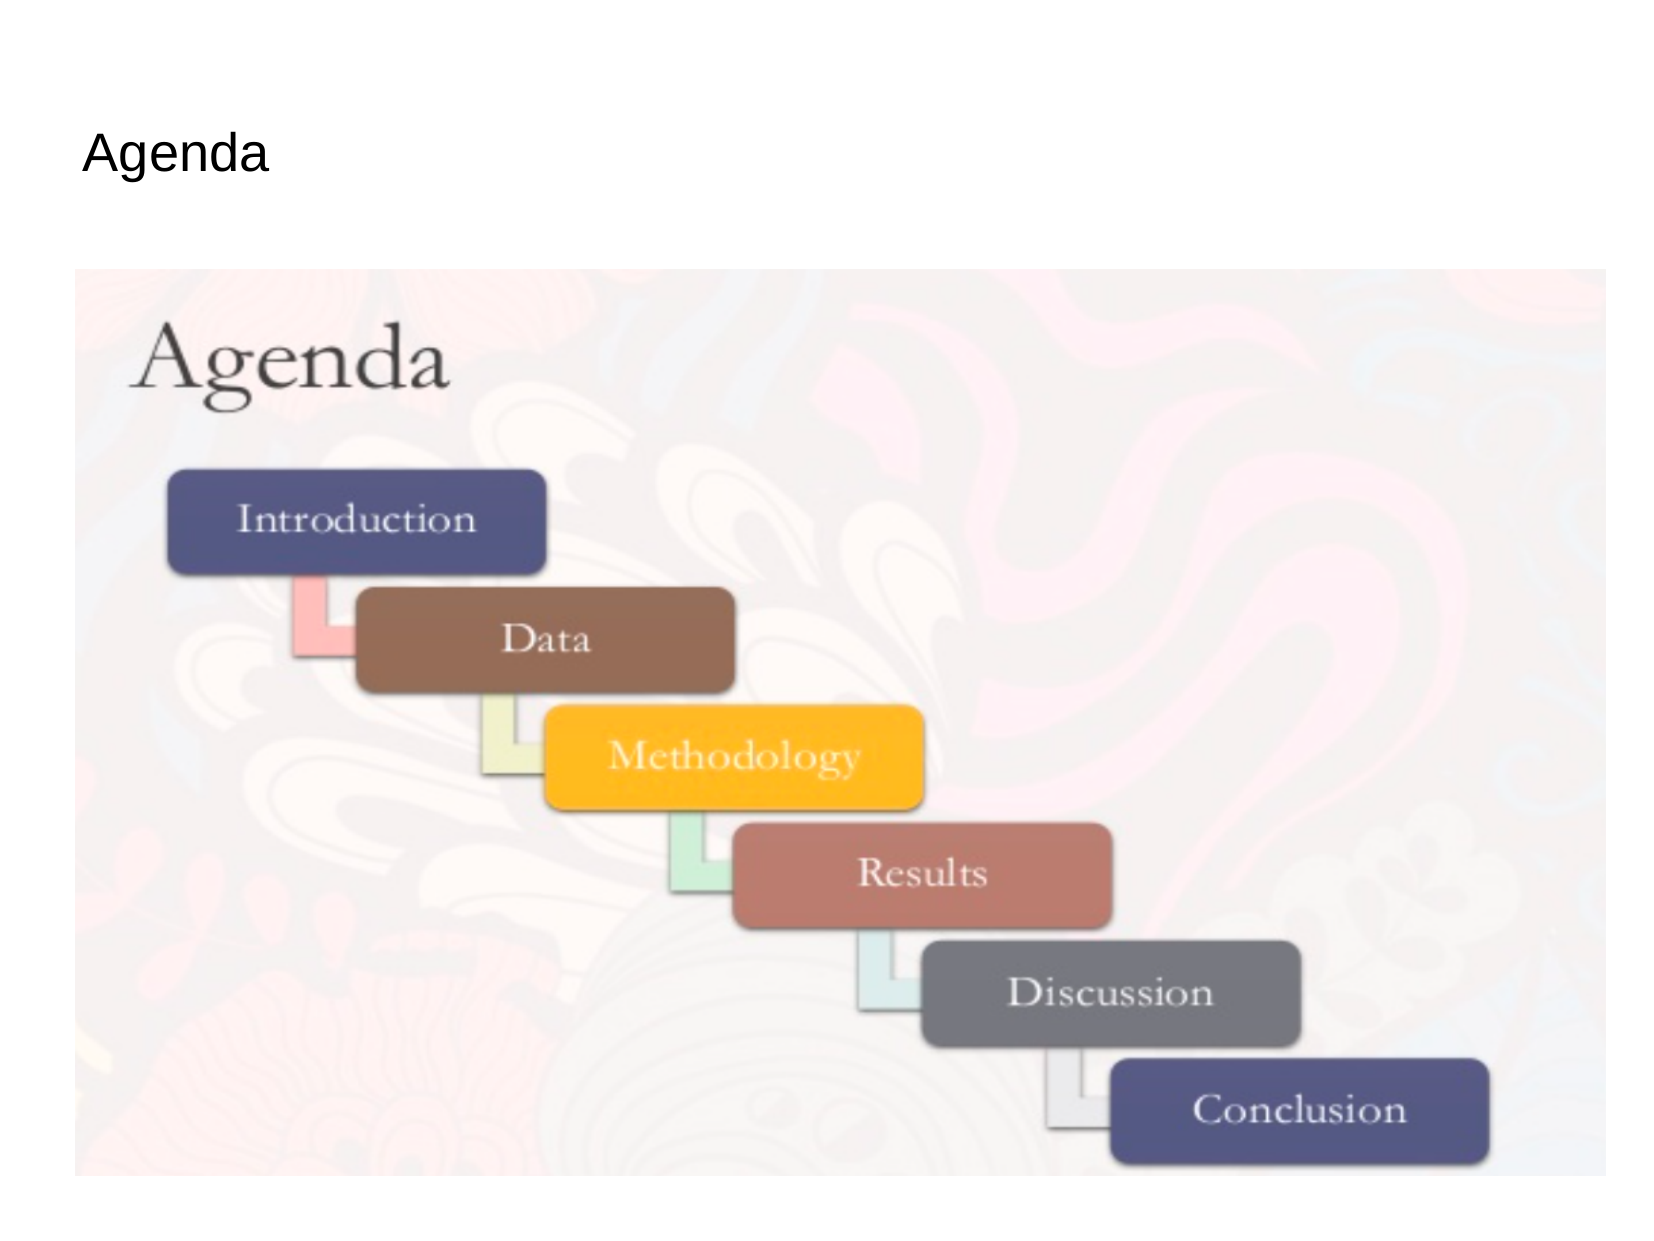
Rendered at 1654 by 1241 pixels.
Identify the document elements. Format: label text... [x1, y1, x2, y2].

picture [75, 269, 1606, 1176]
title Agenda [82, 49, 1571, 257]
